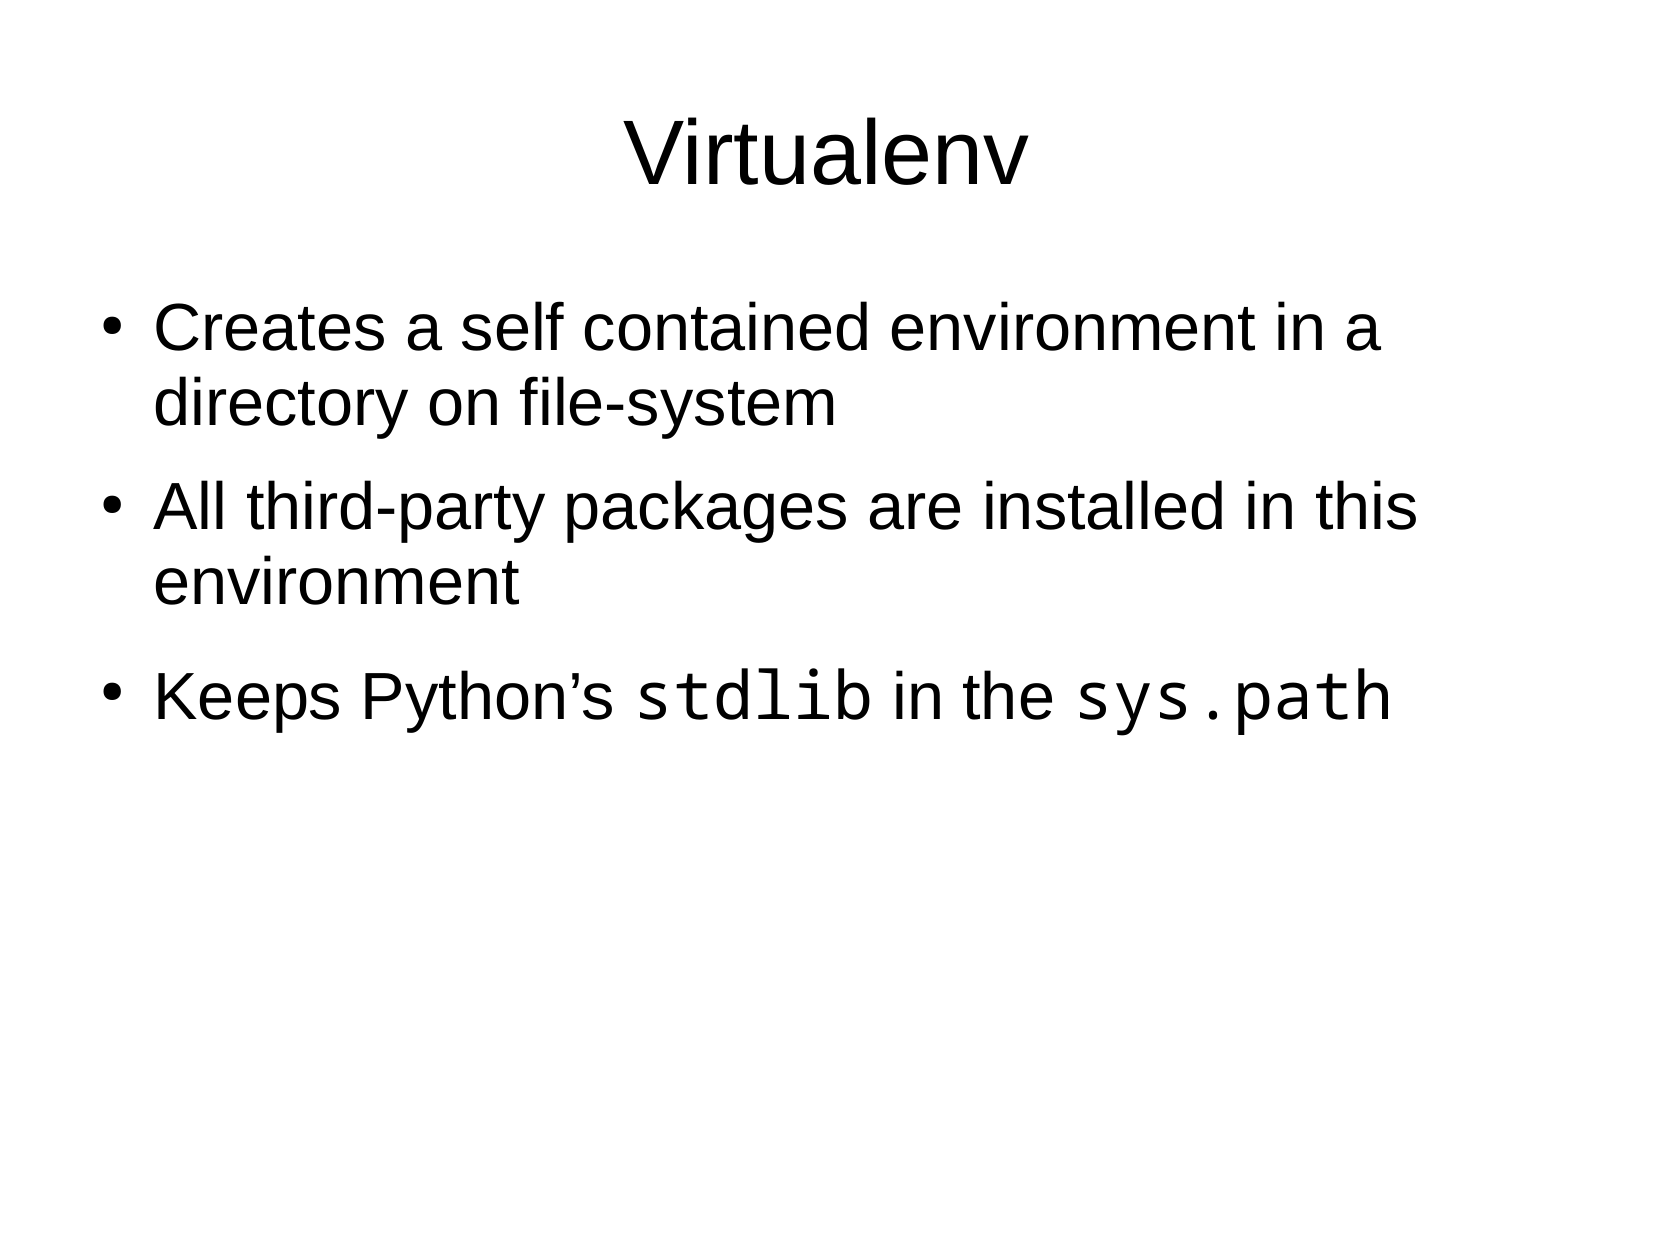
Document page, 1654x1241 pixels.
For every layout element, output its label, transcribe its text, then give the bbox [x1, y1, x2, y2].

title Virtualenv [82, 49, 1571, 257]
list Creates a self contained environment in a directory on file-system All third-party packages are installed in this environment Keeps Python’s stdlib in the sys.path [82, 290, 1571, 1010]
